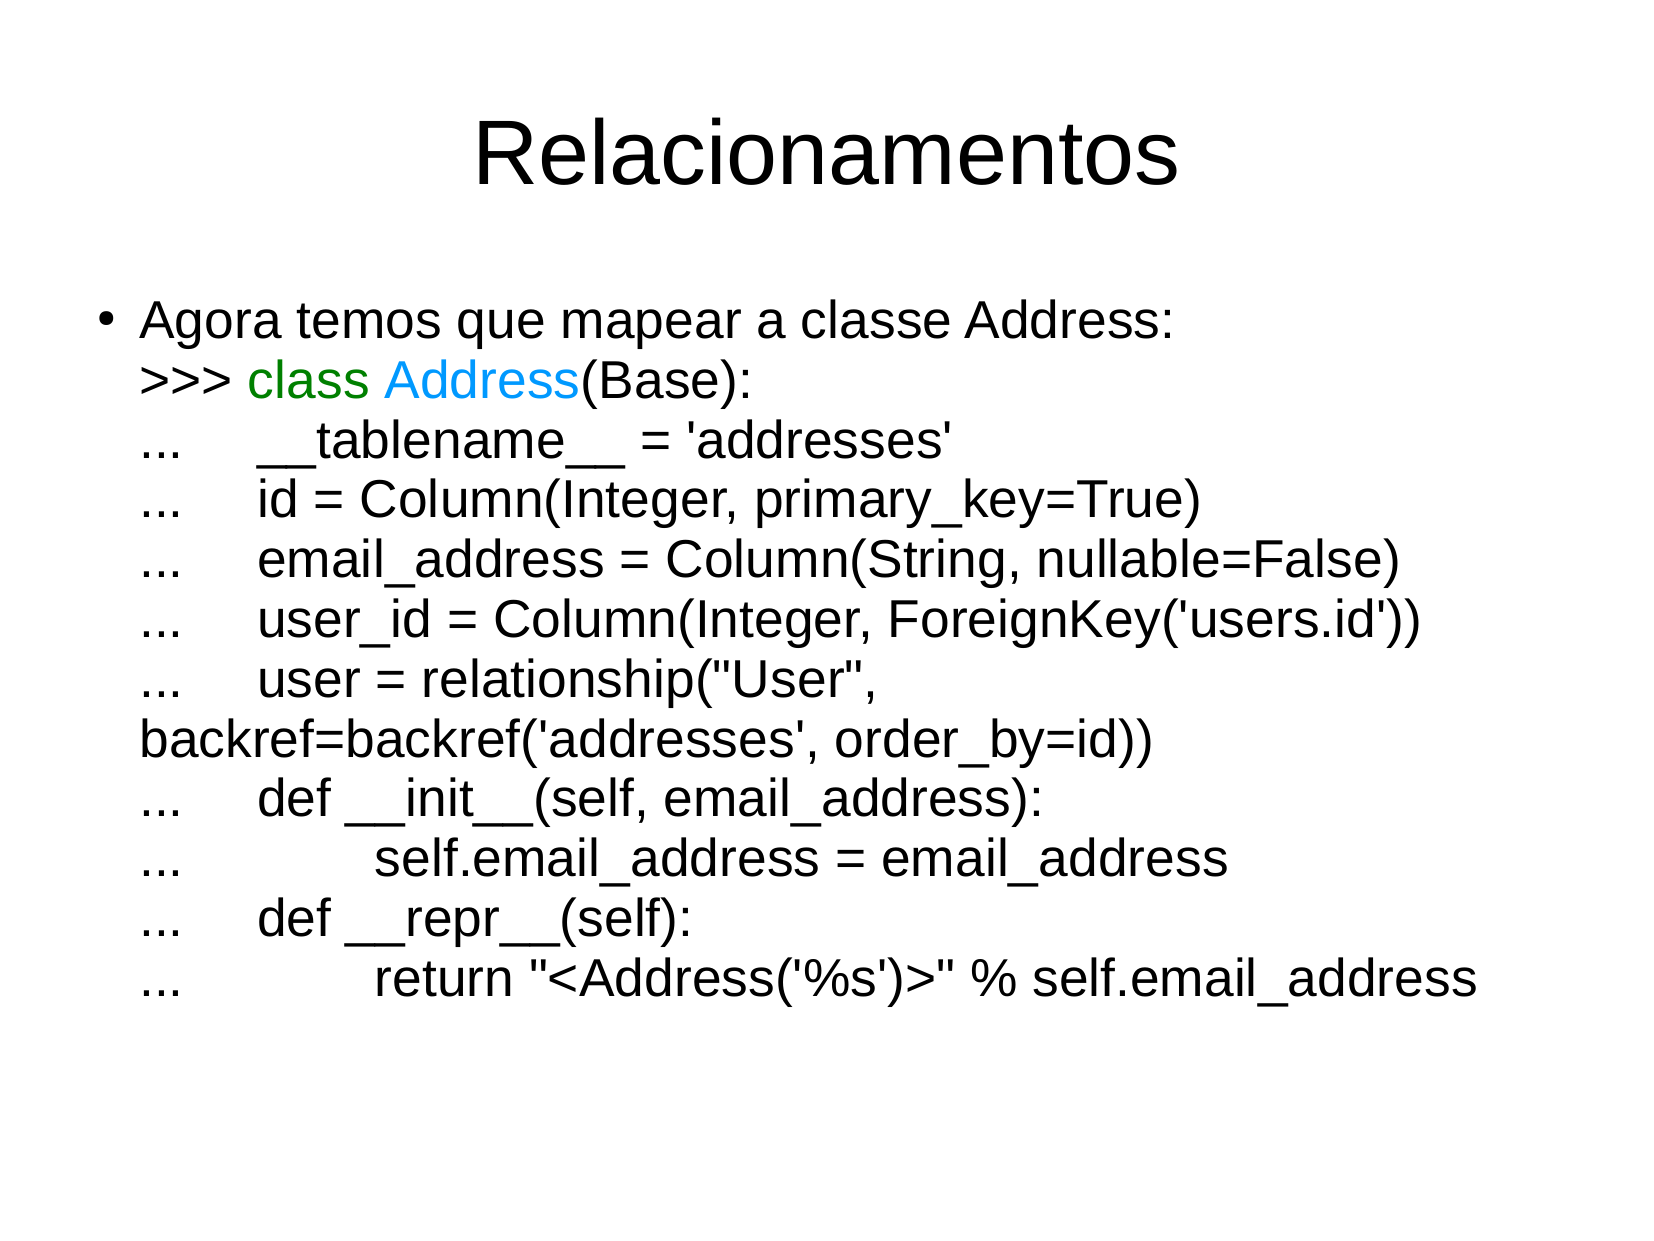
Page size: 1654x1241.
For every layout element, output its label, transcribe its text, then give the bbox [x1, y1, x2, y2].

title Relacionamentos [82, 49, 1571, 257]
list Agora temos que mapear a classe Address: >>> class Address(Base): ... __tablename__ = 'addresses' ... id = Column(Integer, primary_key=True) ... email_address = Column(String, nullable=False) ... user_id = Column(Integer, ForeignKey('users.id')) ... user = relationship("User", backref=backref('addresses', order_by=id)) ... def __init__(self, email_address): ... self.email_address = email_address ... def __repr__(self): ... return "<Address('%s')>" % self.email_address [82, 290, 1538, 1010]
